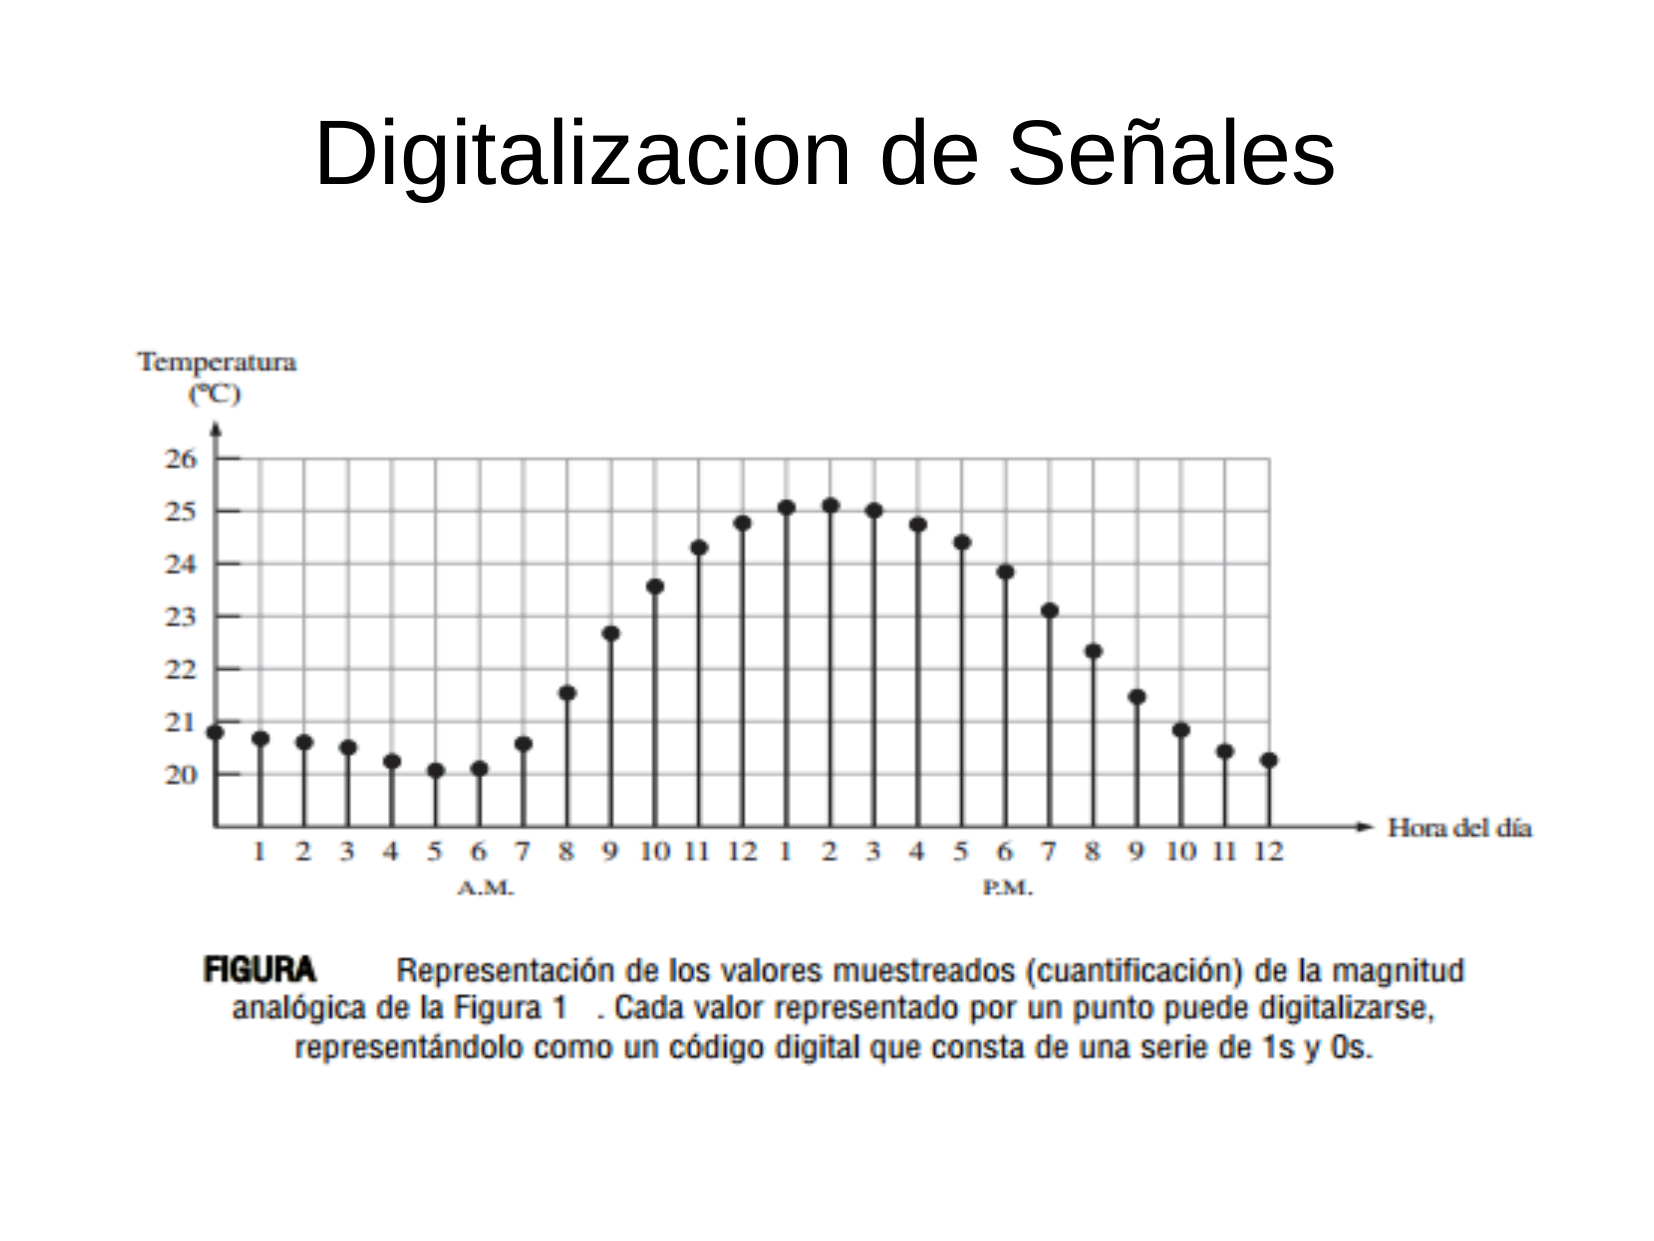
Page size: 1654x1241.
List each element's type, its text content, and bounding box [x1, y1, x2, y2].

title Digitalizacion de Señales [82, 49, 1571, 257]
picture [118, 324, 1565, 1093]
